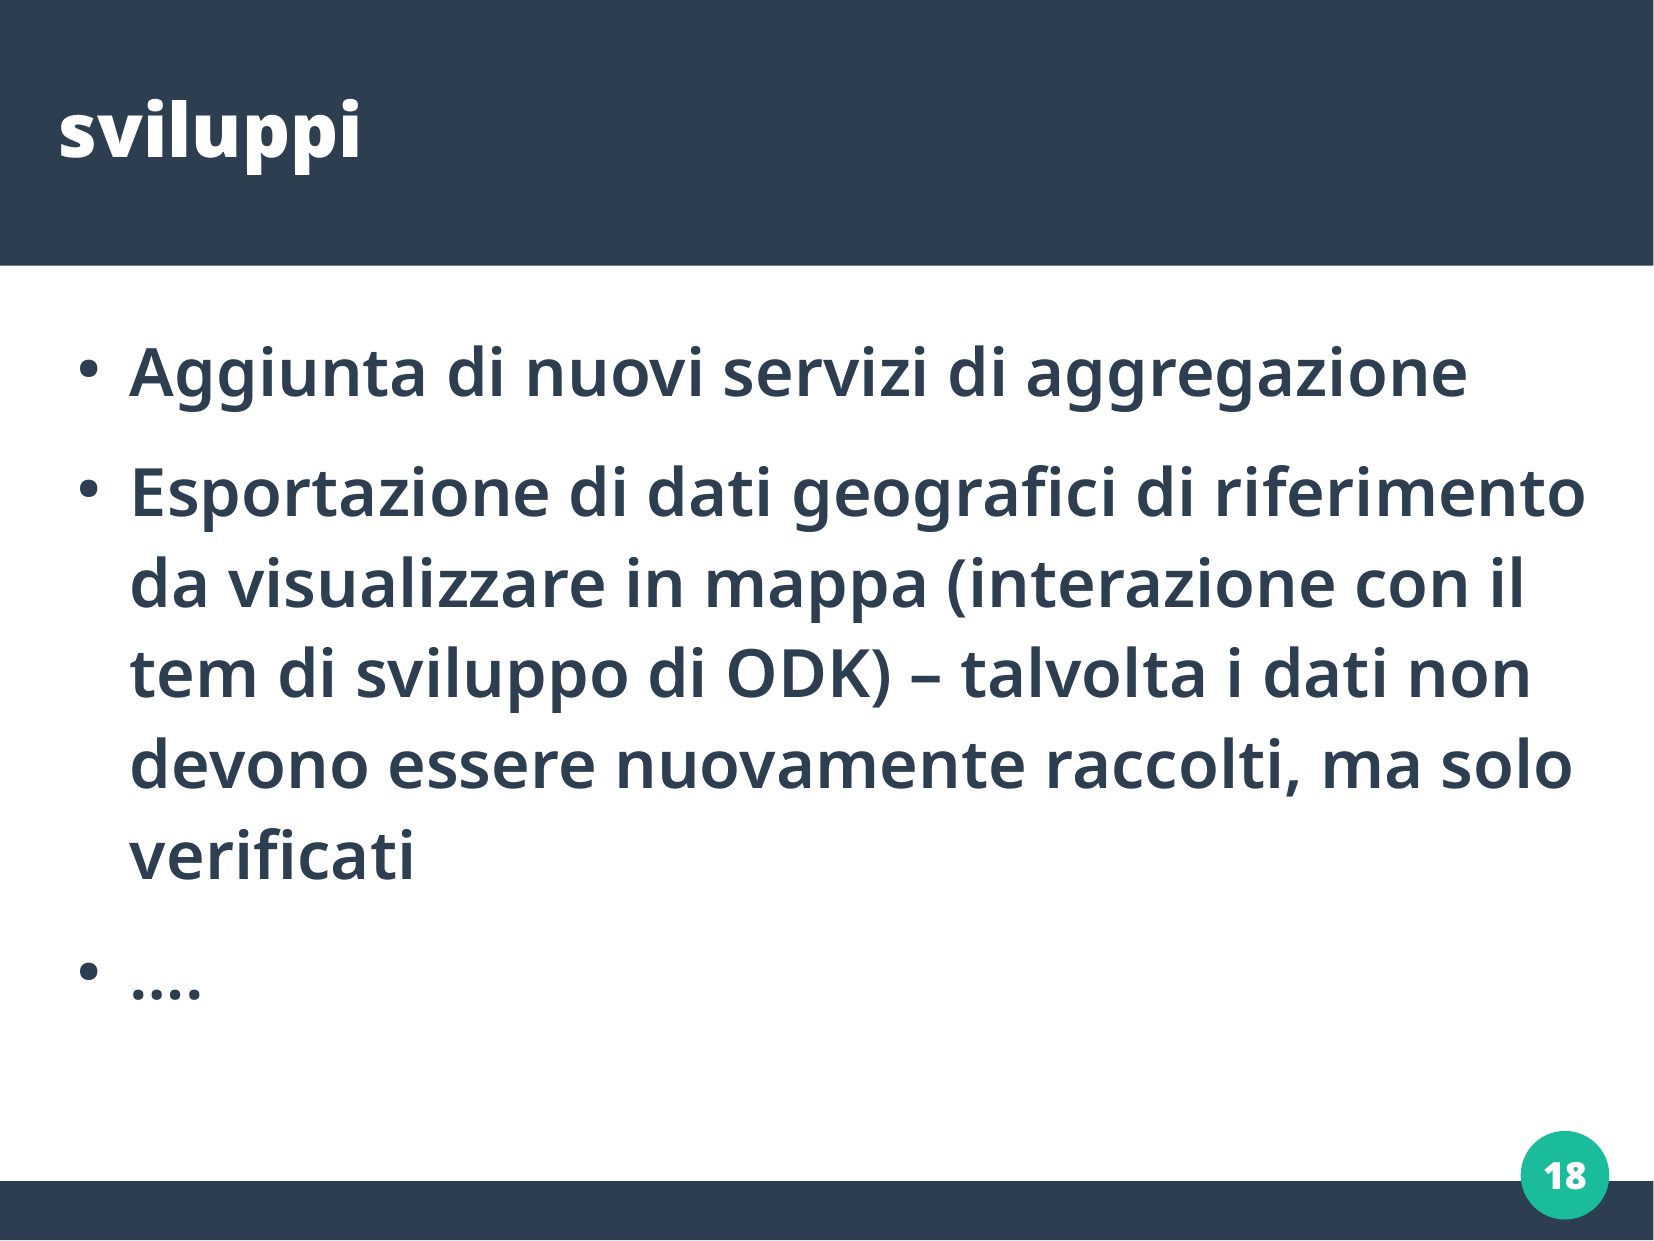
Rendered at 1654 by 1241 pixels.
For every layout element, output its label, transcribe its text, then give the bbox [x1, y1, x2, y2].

list Aggiunta di nuovi servizi di aggregazione Esportazione di dati geografici di riferimento da visualizzare in mappa (interazione con il tem di sviluppo di ODK) – talvolta i dati non devono essere nuovamente raccolti, ma solo verificati …. [59, 324, 1595, 1152]
title sviluppi [59, 49, 1595, 207]
